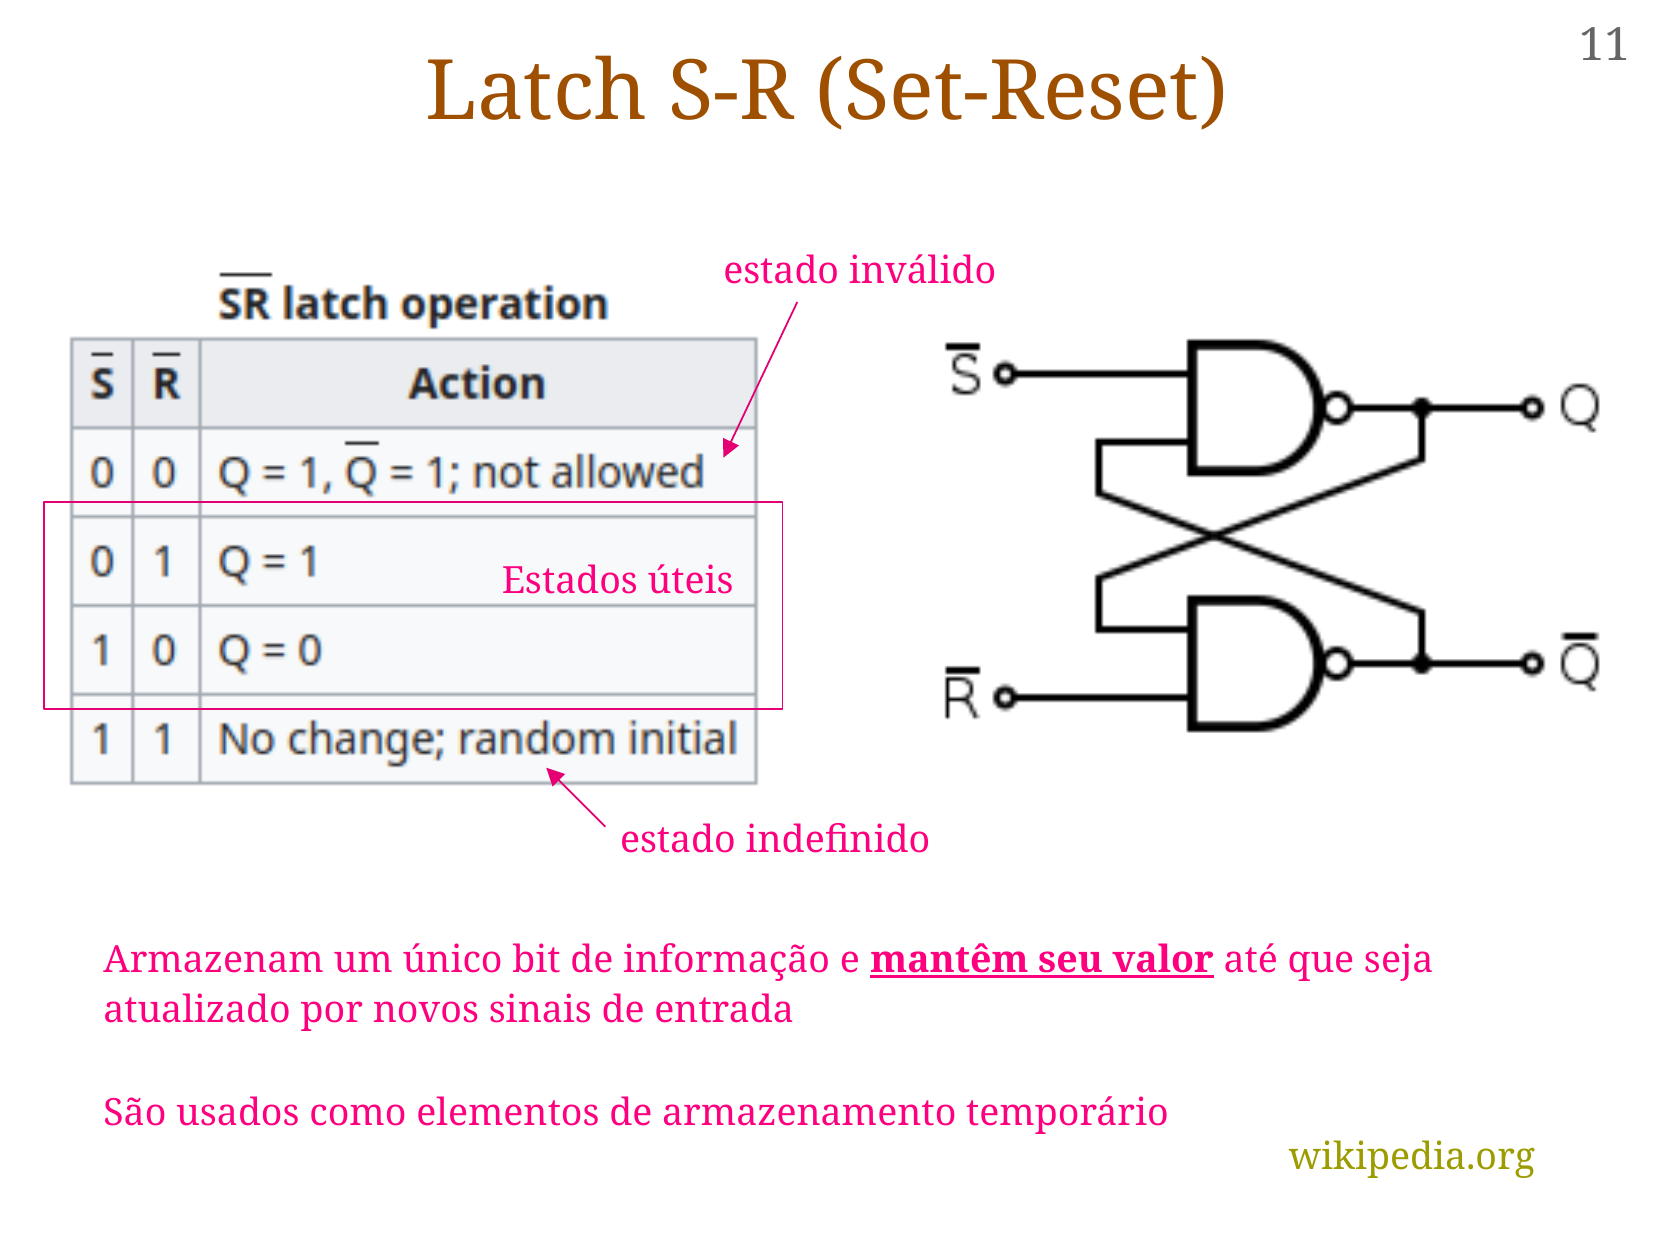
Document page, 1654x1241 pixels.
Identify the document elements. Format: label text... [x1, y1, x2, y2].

text_box Estados úteis [487, 546, 813, 664]
text_box wikipedia.org [1274, 1122, 1551, 1188]
picture [59, 503, 780, 708]
picture [59, 265, 780, 501]
picture [59, 710, 780, 798]
text_box estado inválido [708, 236, 1137, 303]
text_box Armazenam um único bit de informação e mantêm seu valor até que seja atualizado por novos sinais de entrada São usados como elementos de armazenamento temporário [88, 924, 1521, 1144]
picture [930, 324, 1610, 750]
title Latch S-R (Set-Reset) [59, 29, 1595, 148]
text_box estado indefinido [605, 805, 972, 872]
